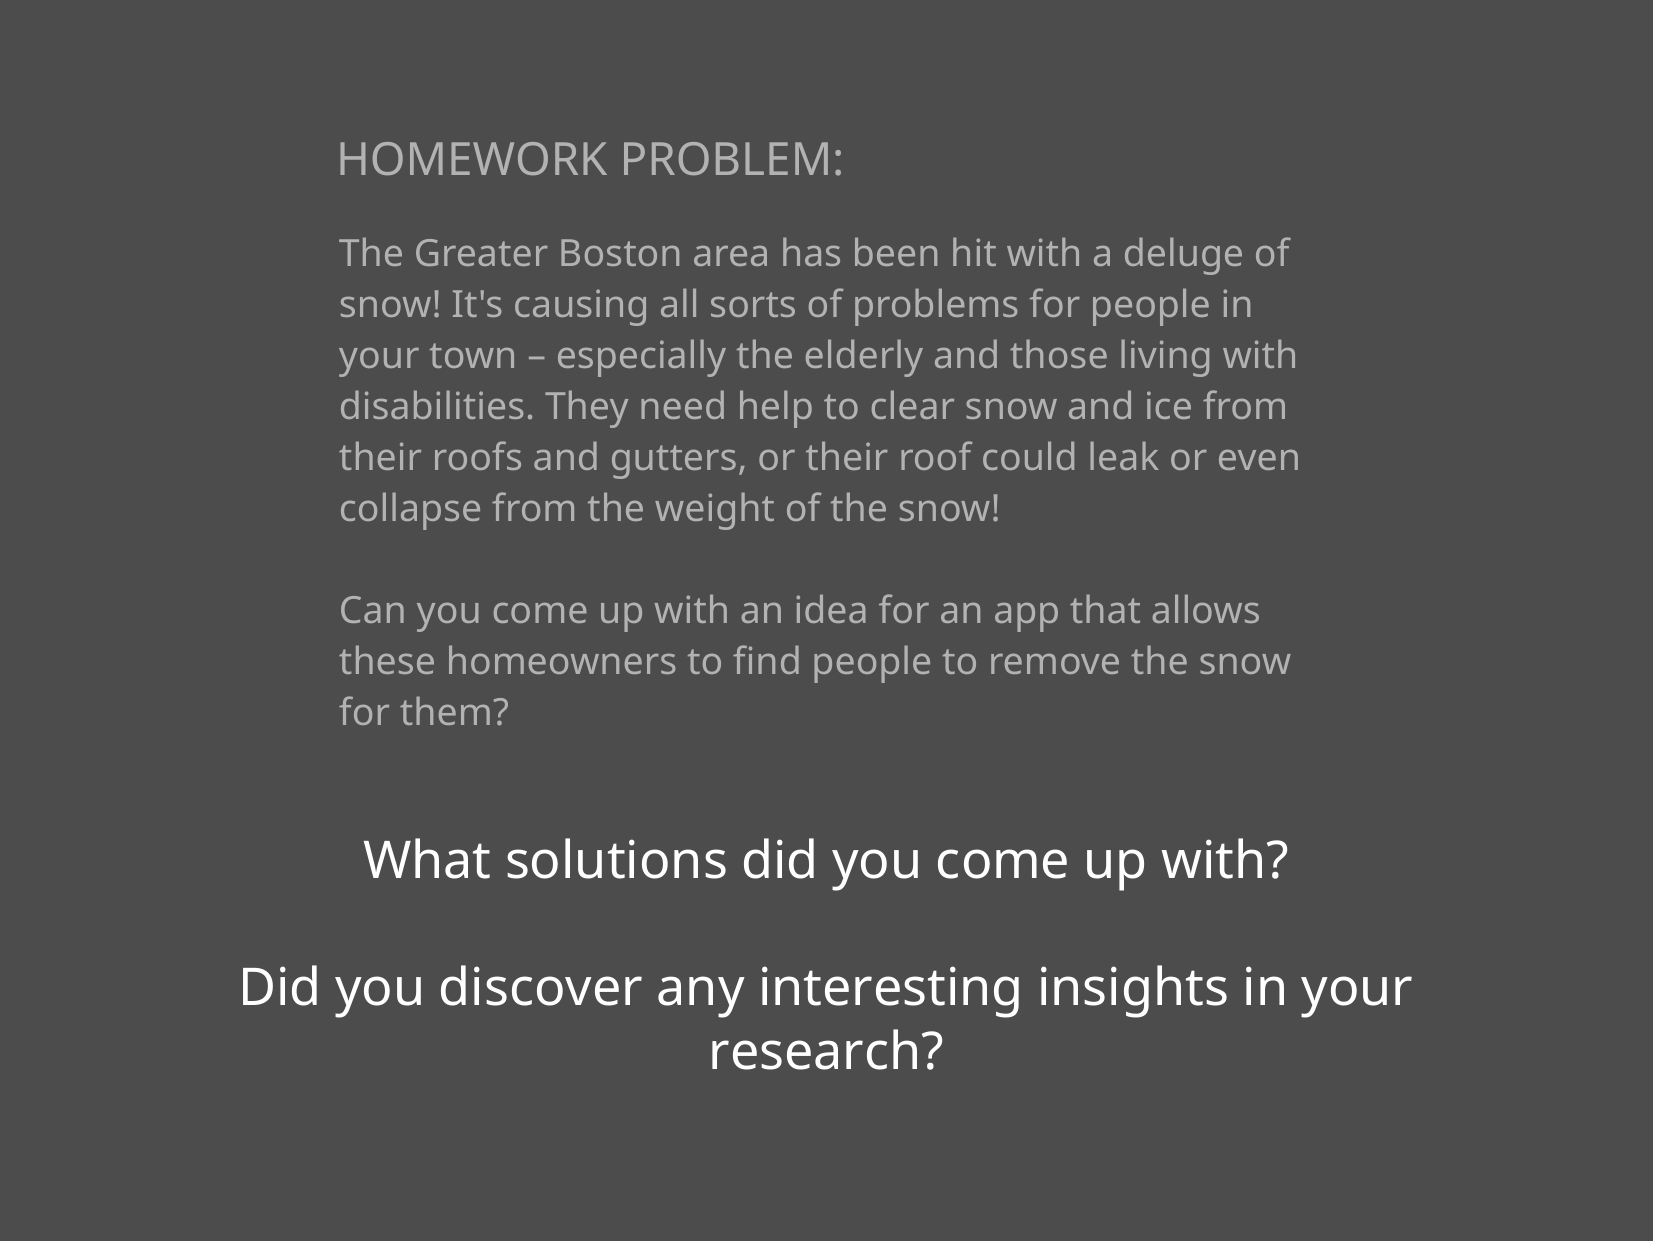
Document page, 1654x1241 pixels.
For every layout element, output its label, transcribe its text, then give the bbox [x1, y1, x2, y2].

title What solutions did you come up with? Did you discover any interesting insights in your research? [132, 837, 1521, 1072]
title HOMEWORK PROBLEM: [336, 116, 1377, 208]
text_box The Greater Boston area has been hit with a deluge of snow! It's causing all sorts of problems for people in your town – especially the elderly and those living with disabilities. They need help to clear snow and ice from their roofs and gutters, or their roof could leak or even collapse from the weight of the snow! Can you come up with an idea for an app that allows these homeowners to find people to remove the snow for them? [324, 219, 1337, 776]
